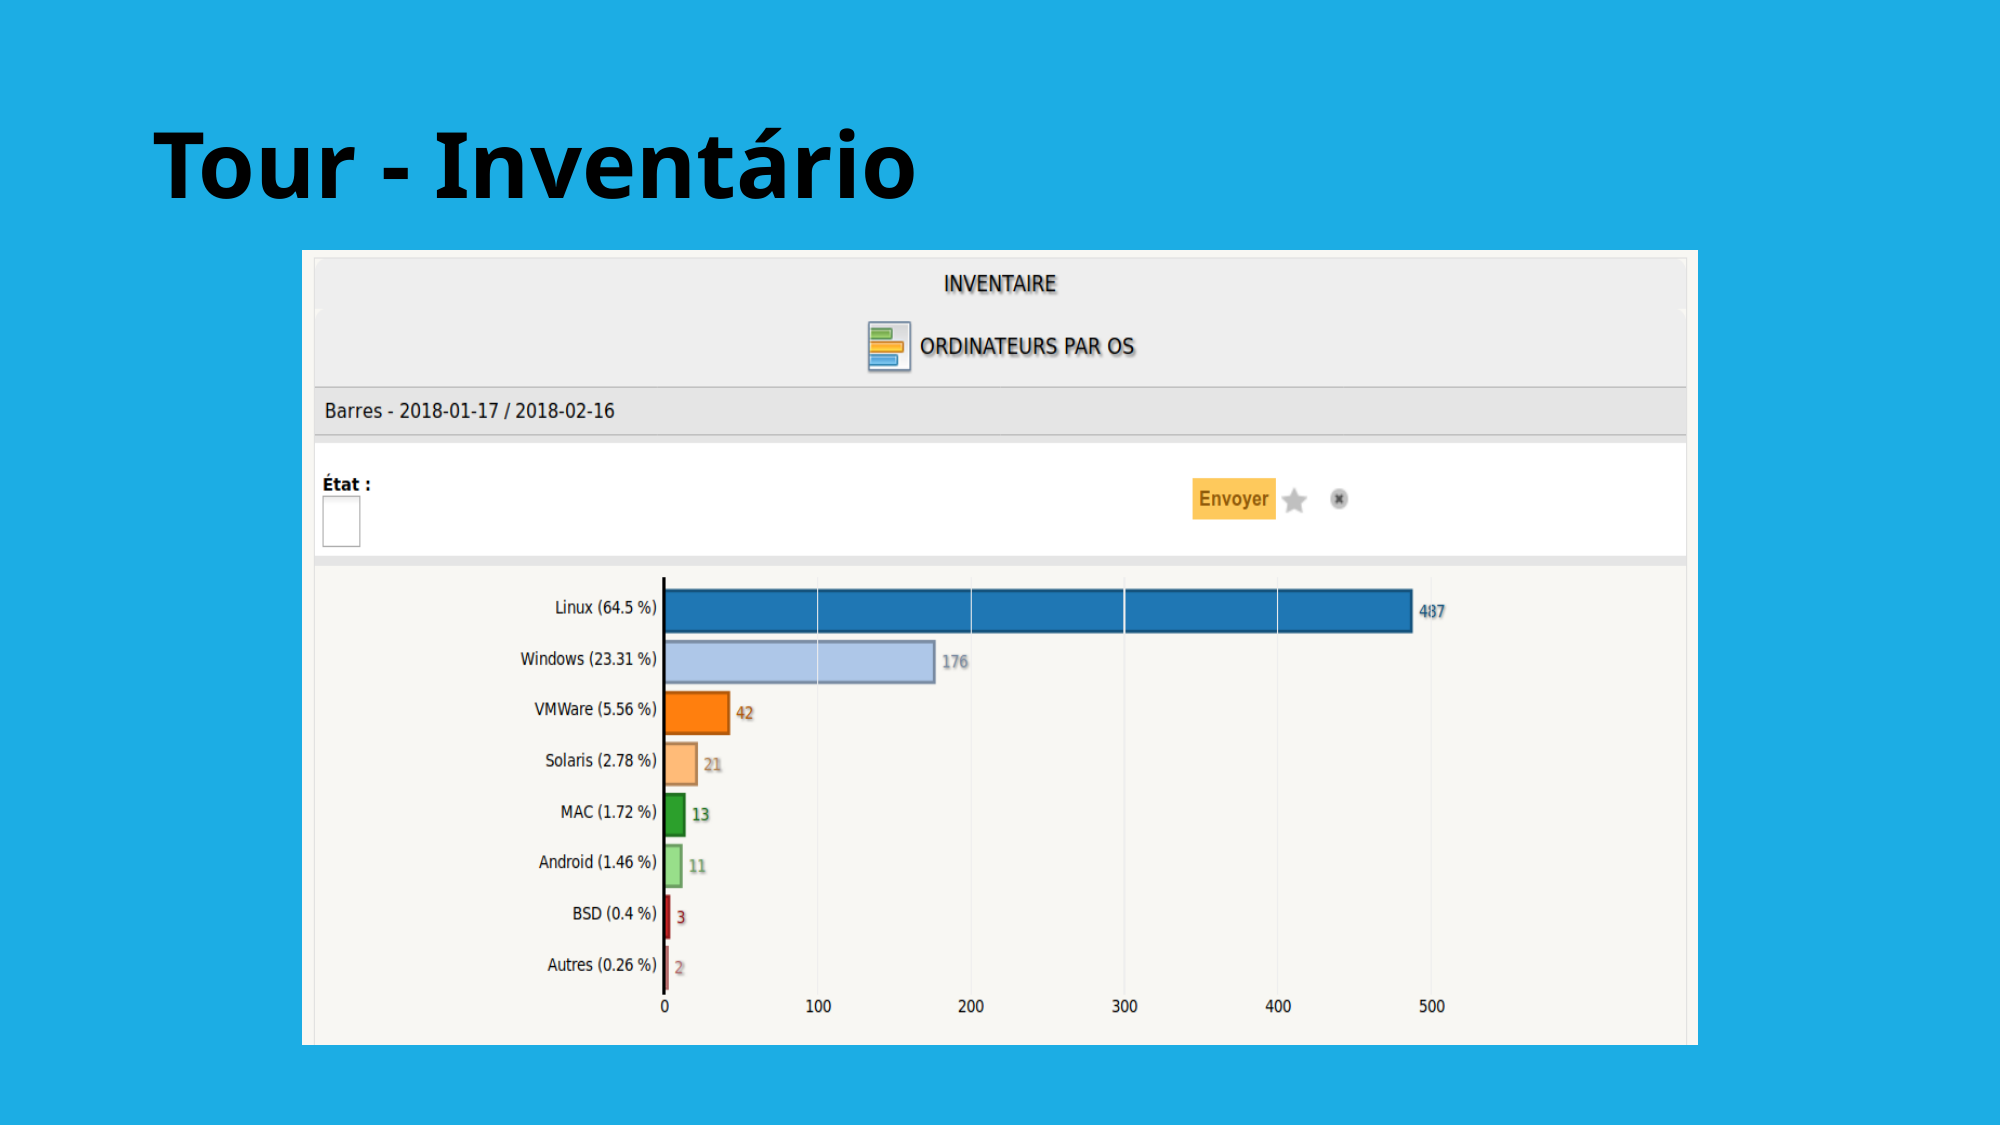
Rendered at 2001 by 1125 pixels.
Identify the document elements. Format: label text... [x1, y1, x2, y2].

text_box Tour - Inventário [137, 60, 1862, 277]
picture [302, 250, 1698, 1045]
